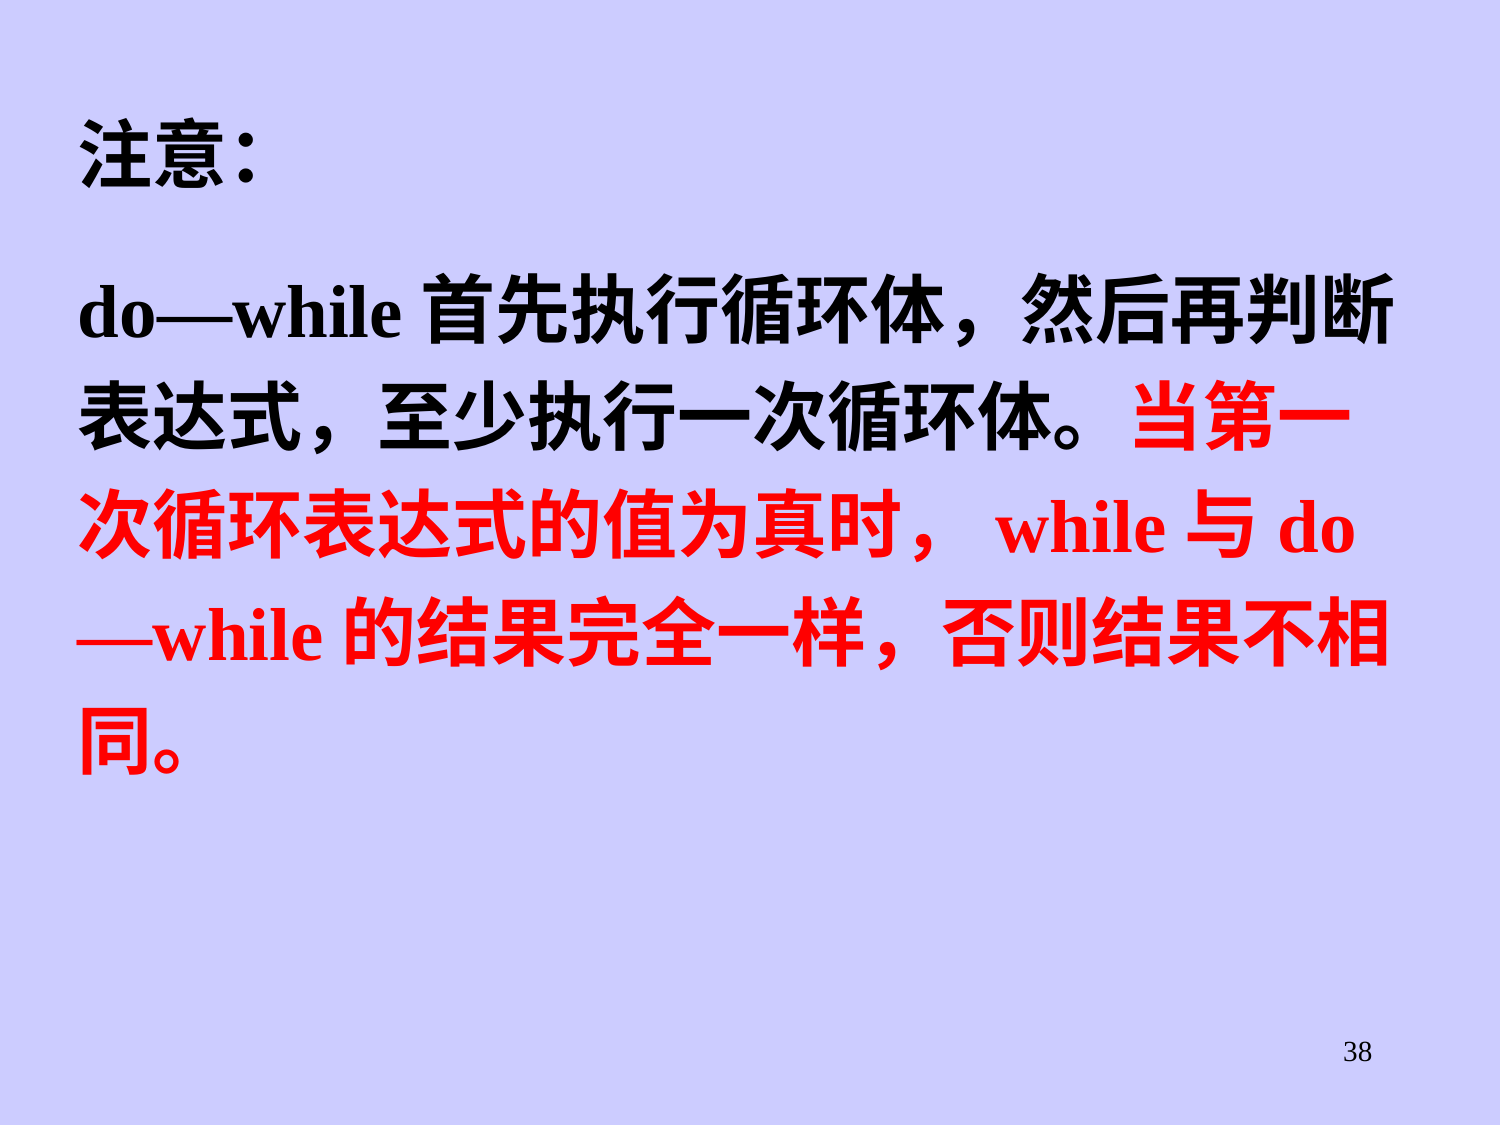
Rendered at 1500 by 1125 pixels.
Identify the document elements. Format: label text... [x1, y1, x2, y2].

text_box 注意： do—while首先执行循环体，然后再判断表达式，至少执行一次循环体。当第一次循环表达式的值为真时，while与do—while的结果完全一样，否则结果不相同。 [75, 87, 1413, 786]
text_box <编号> [1074, 1025, 1388, 1101]
